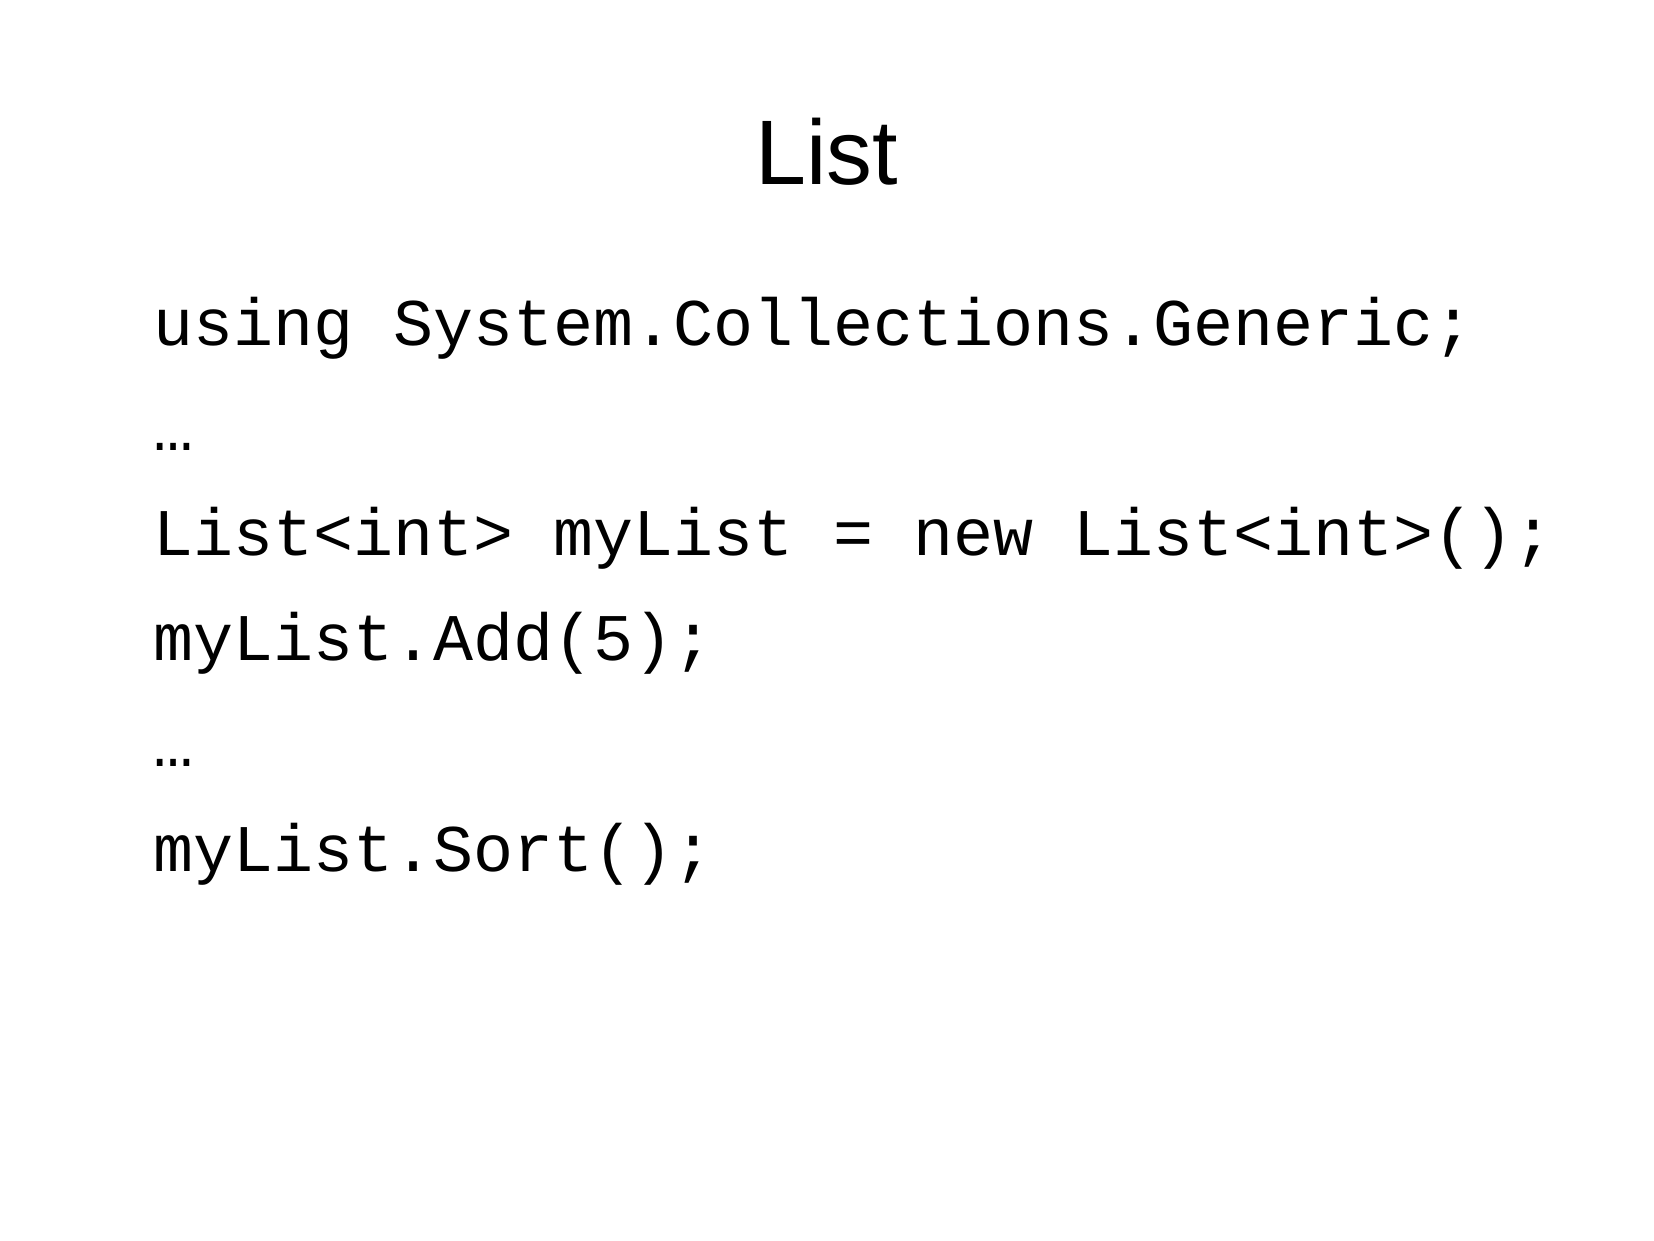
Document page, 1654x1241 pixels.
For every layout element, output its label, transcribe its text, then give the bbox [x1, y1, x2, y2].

title List [82, 49, 1571, 257]
list using System.Collections.Generic; … List<int> myList = new List<int>(); myList.Add(5); … myList.Sort(); [82, 290, 1571, 1010]
